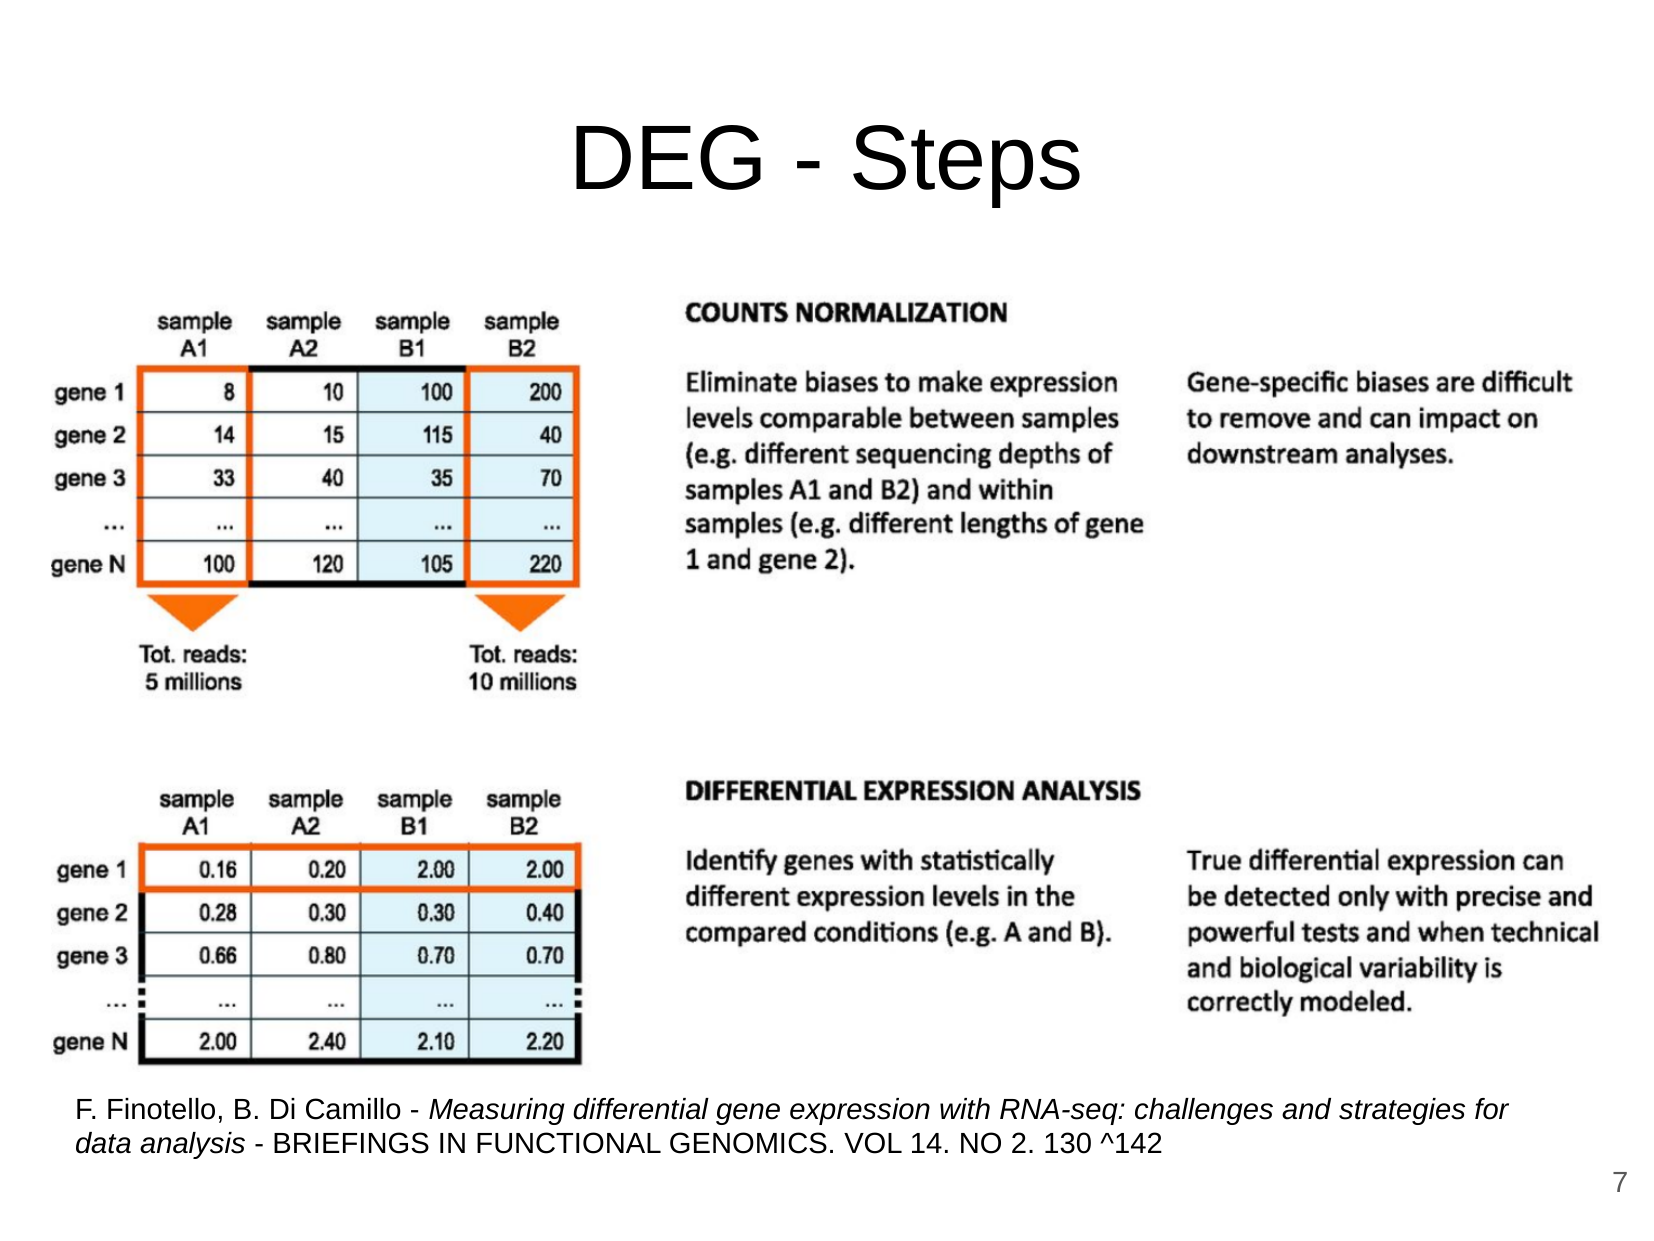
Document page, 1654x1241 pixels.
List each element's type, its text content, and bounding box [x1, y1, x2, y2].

title DEG - Steps [82, 49, 1571, 257]
slide_number <number> [1547, 1145, 1647, 1241]
picture [36, 256, 1617, 1085]
text_box F. Finotello, B. Di Camillo - Measuring differential gene expression with RNA-seq: challenges and strategies for data analysis - BRIEFINGS IN FUNCTIONAL GENOMICS. VOL 14. NO 2. 130 ^142 [60, 1074, 1559, 1168]
